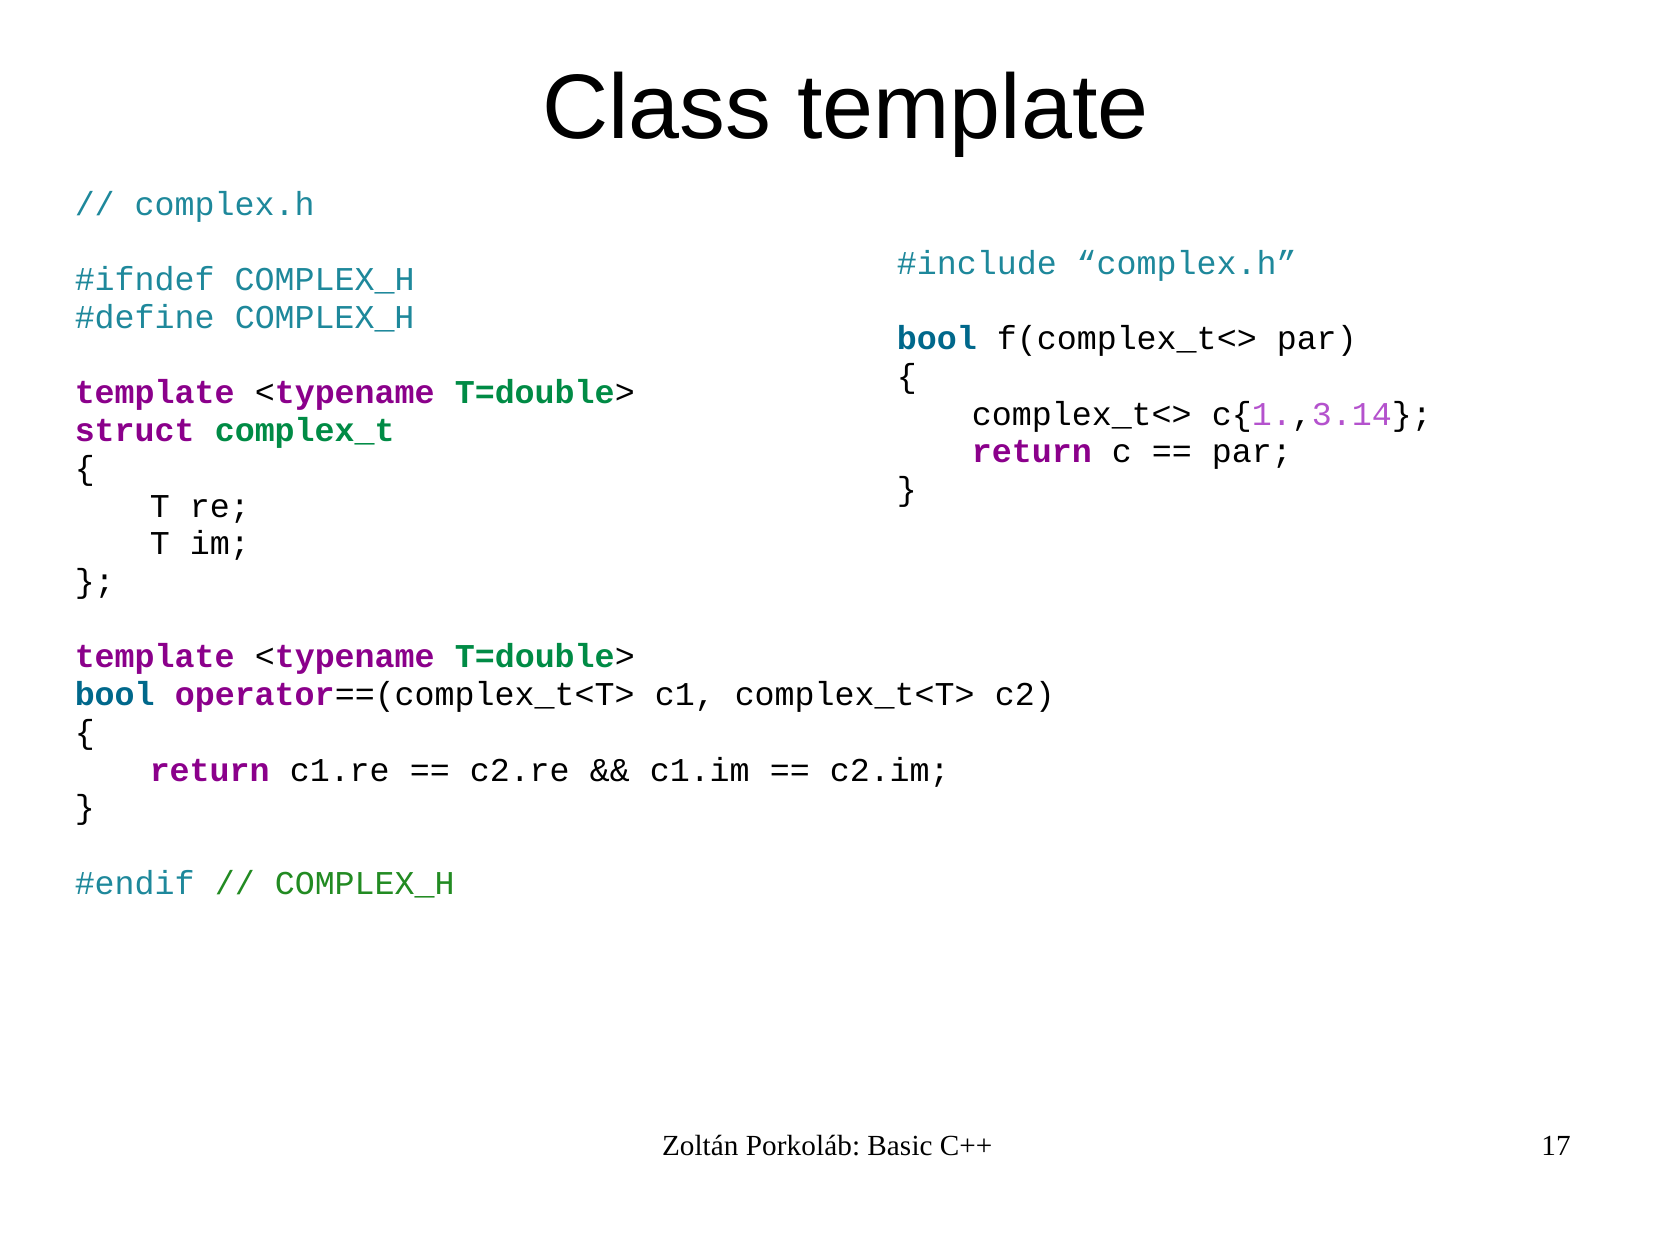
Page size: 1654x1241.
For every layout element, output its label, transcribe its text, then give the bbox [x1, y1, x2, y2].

text_box #include “complex.h” bool f(complex_t<> par) { complex_t<> c{1.,3.14}; return c == par; } [882, 238, 1615, 545]
text_box // complex.h #ifndef COMPLEX_H #define COMPLEX_H template <typename T=double> struct complex_t { T re; T im; }; template <typename T=double> bool operator==(complex_t<T> c1, complex_t<T> c2) { return c1.re == c2.re && c1.im == c2.im; } #endif // COMPLEX_H [60, 180, 1111, 988]
title Class template [101, 2, 1591, 211]
